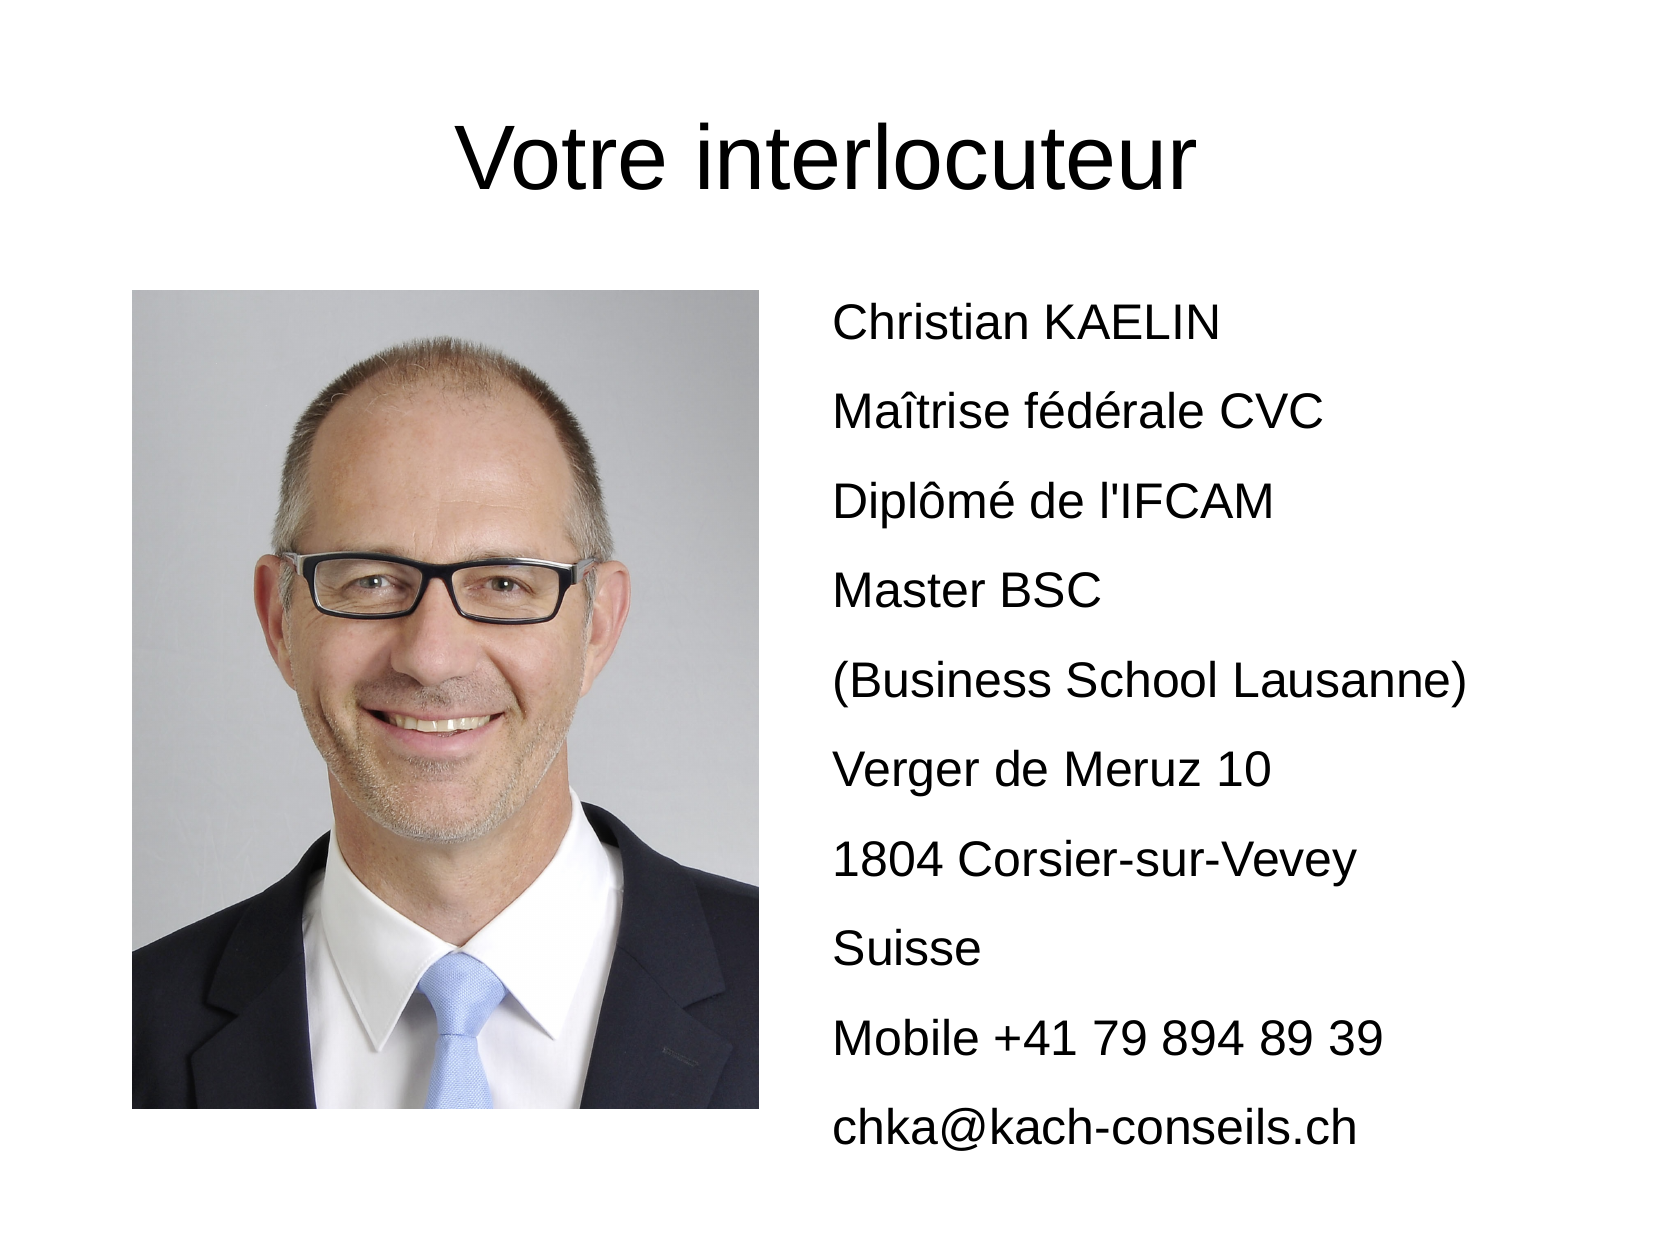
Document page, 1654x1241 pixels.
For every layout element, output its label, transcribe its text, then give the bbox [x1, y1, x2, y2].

picture [132, 290, 759, 1109]
list Christian KAELIN Maîtrise fédérale CVC Diplômé de l'IFCAM Master BSC (Business School Lausanne) Verger de Meruz 10 1804 Corsier-sur-Vevey Suisse Mobile +41 79 894 89 39 chka@kach-conseils.ch [832, 289, 1560, 1161]
title Votre interlocuteur [82, 56, 1571, 250]
